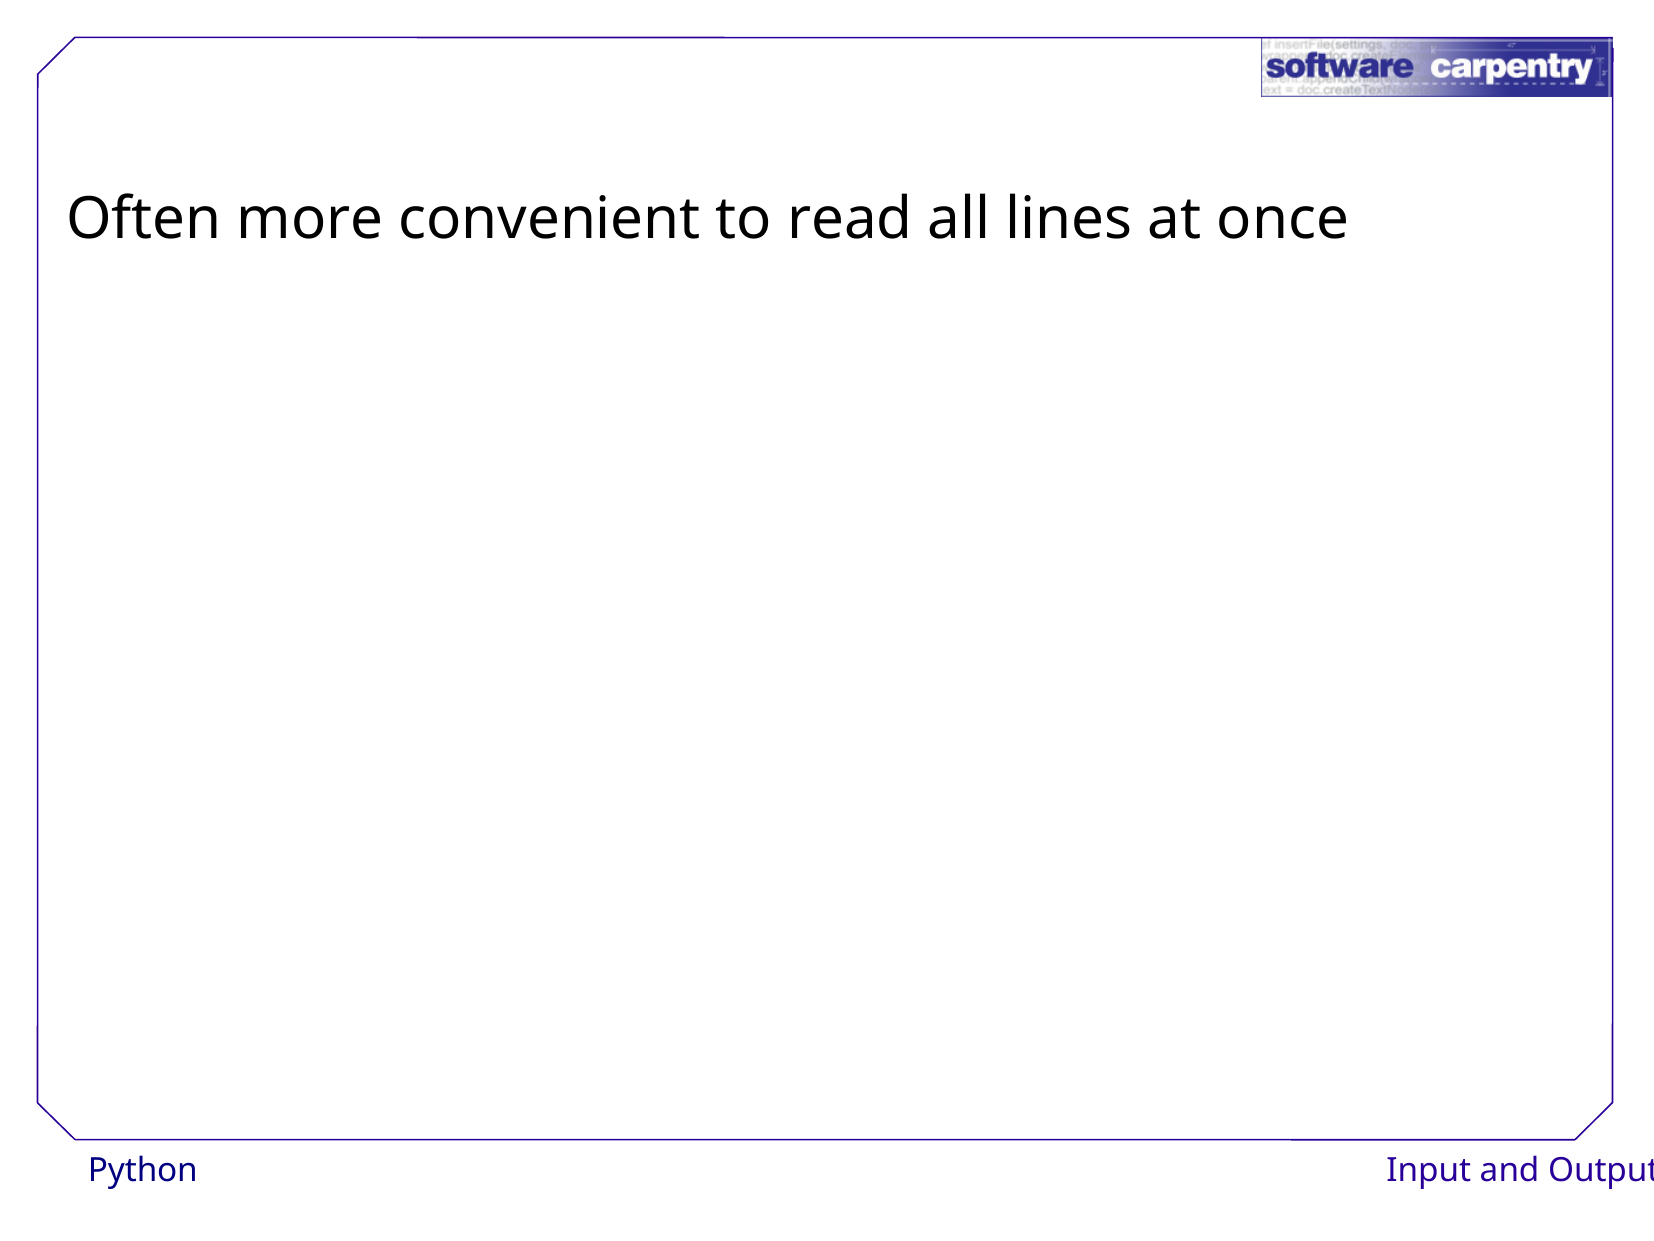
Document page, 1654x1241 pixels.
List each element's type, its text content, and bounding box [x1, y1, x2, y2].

text_box Often more convenient to read all lines at once [51, 138, 1514, 259]
picture [1261, 39, 1613, 97]
